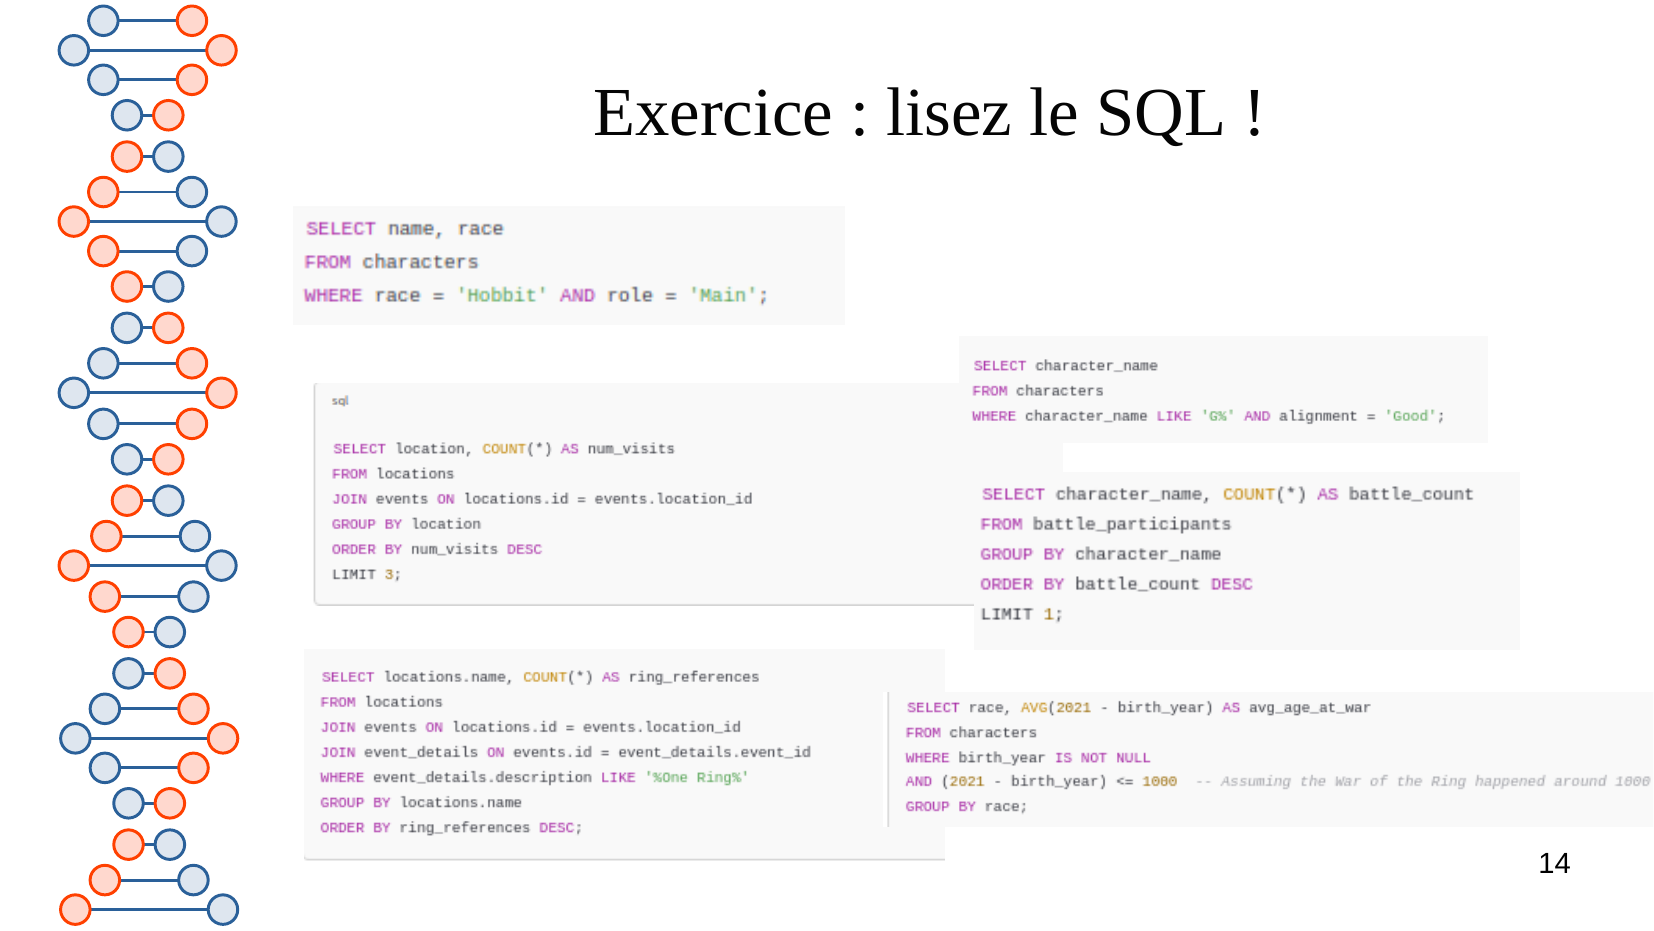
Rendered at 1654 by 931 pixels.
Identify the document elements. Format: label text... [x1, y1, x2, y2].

title Exercice : lisez le SQL ! [265, 35, 1595, 189]
picture [293, 206, 845, 325]
picture [304, 649, 1654, 867]
picture [303, 336, 1520, 650]
